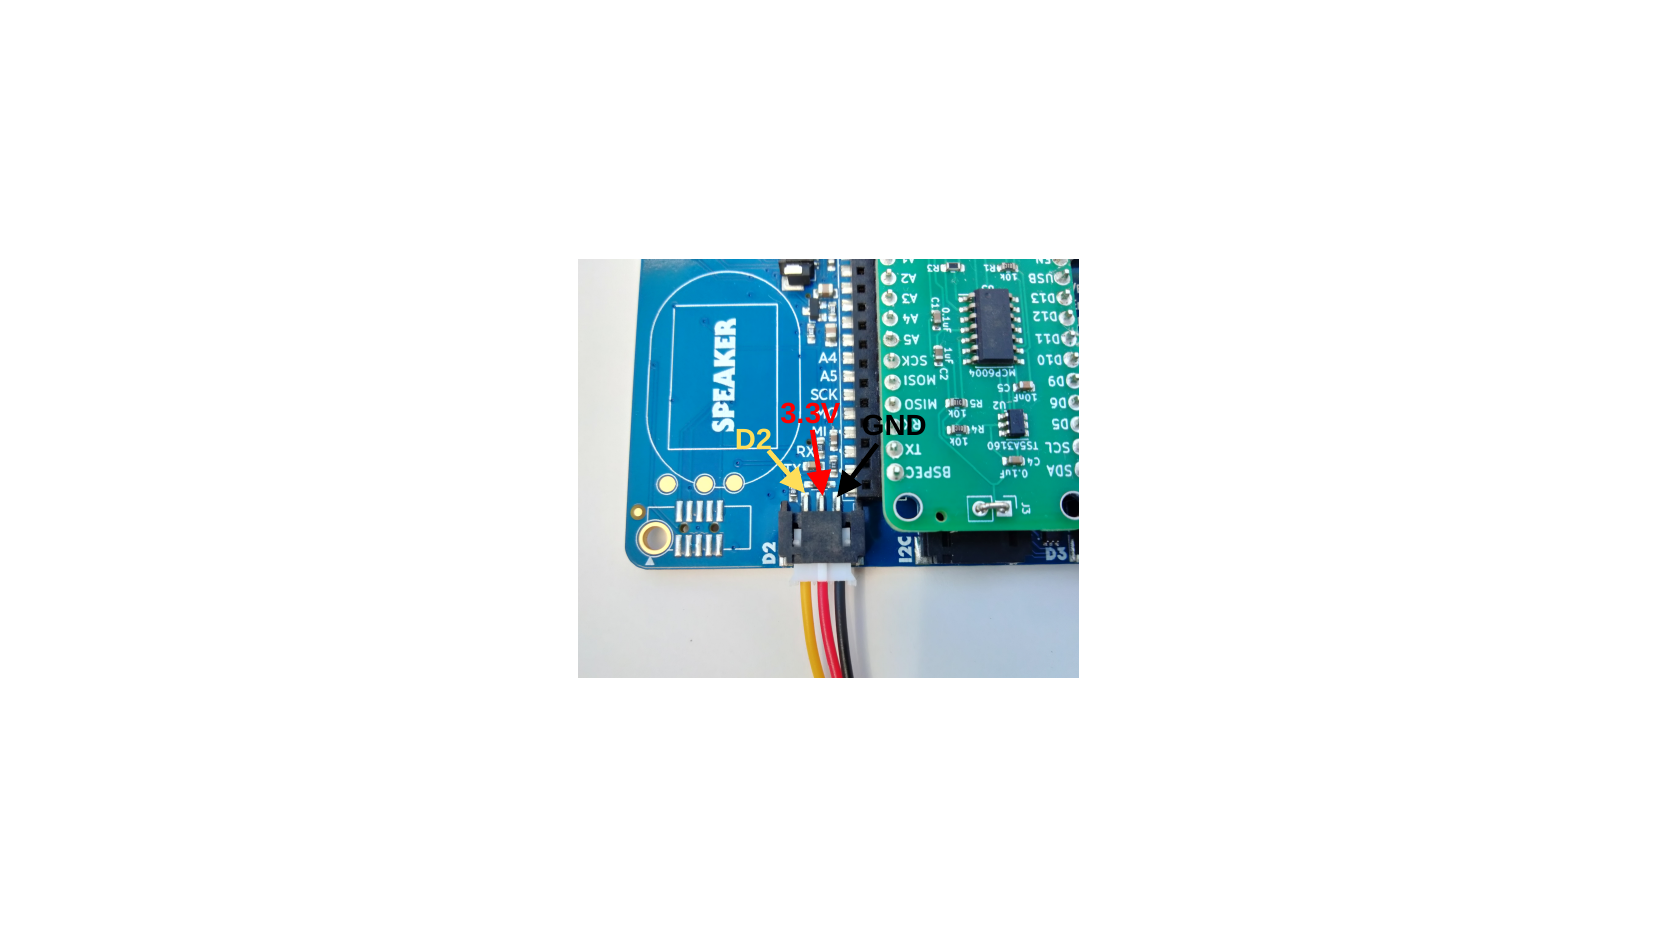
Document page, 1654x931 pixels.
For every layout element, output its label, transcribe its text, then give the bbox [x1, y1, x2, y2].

text_box GND [847, 401, 942, 449]
text_box 3.3V [765, 389, 856, 438]
text_box D2 [720, 415, 787, 464]
picture [578, 259, 1079, 678]
